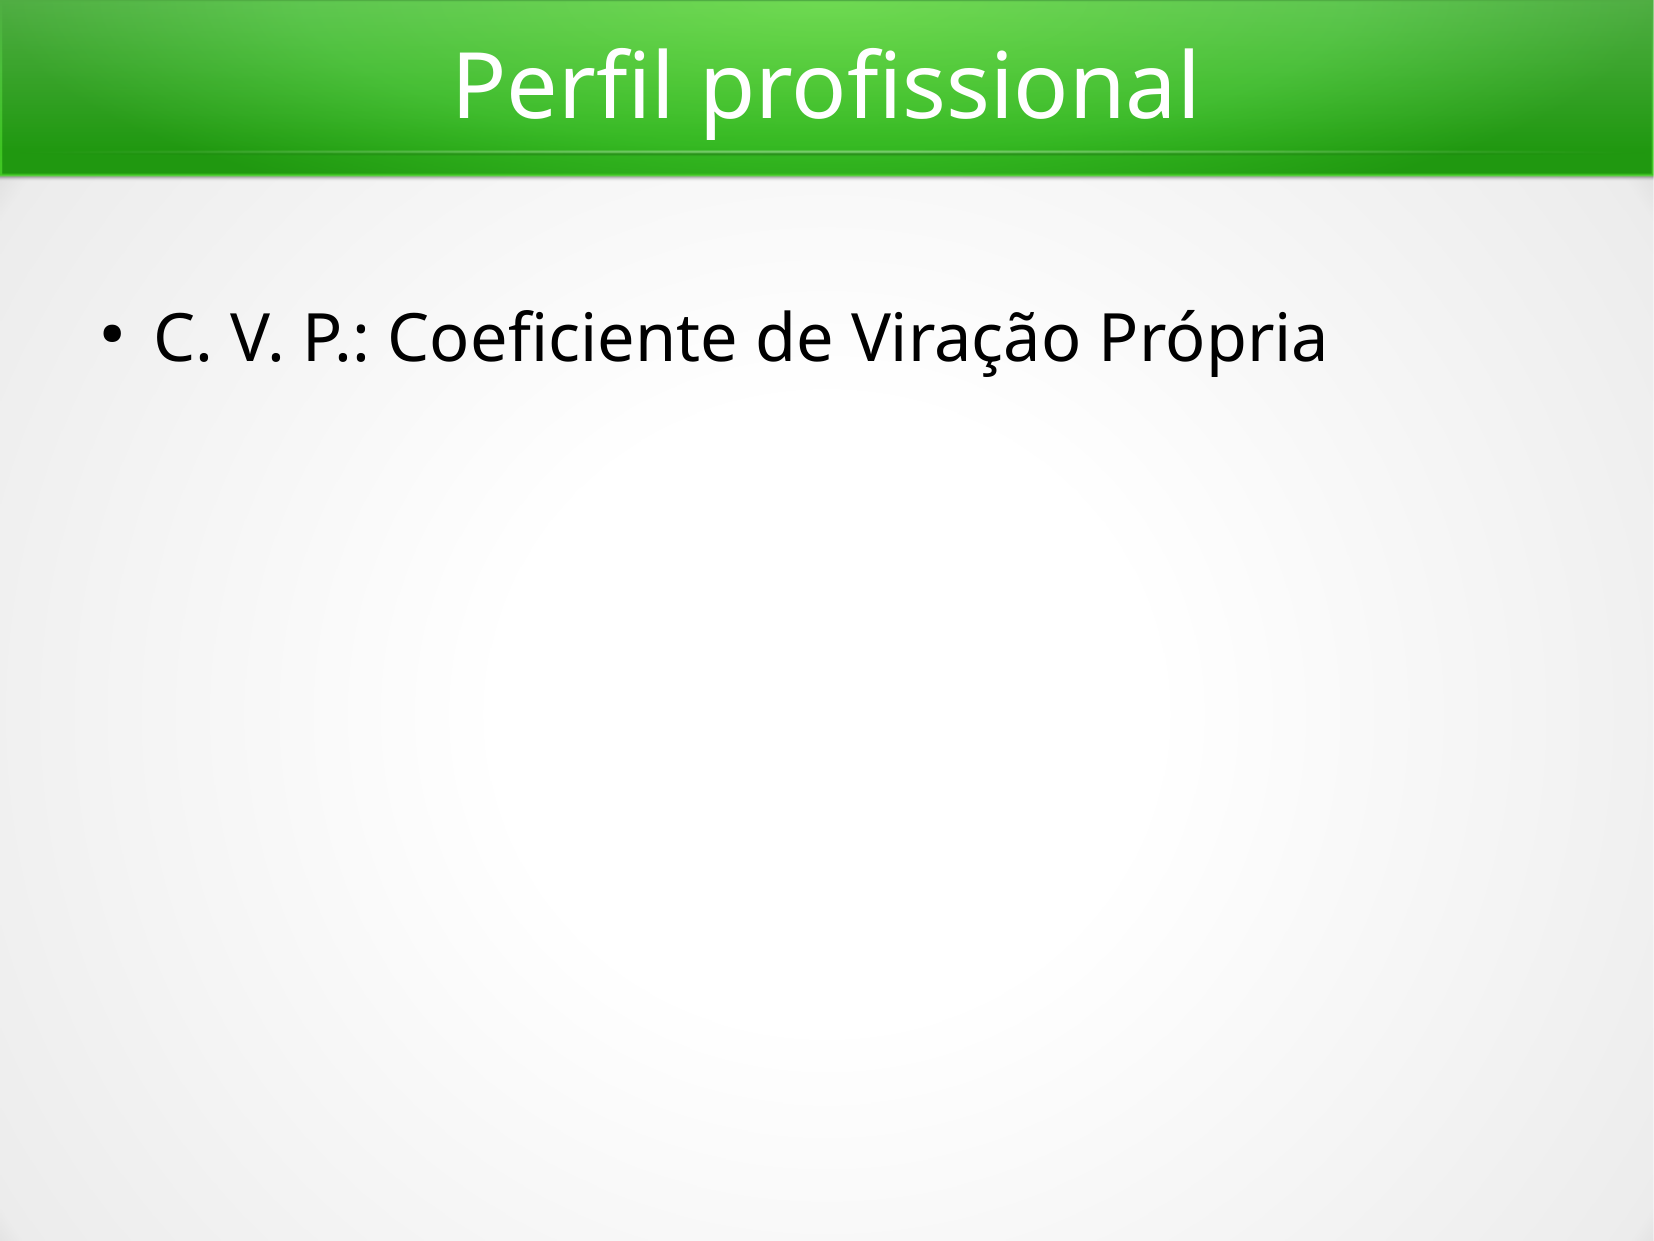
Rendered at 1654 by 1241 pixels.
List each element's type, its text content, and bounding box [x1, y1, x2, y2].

title Perfil profissional [82, 11, 1571, 154]
picture [0, 0, 1654, 1241]
list C. V. P.: Coeficiente de Viração Própria [82, 290, 1571, 1010]
